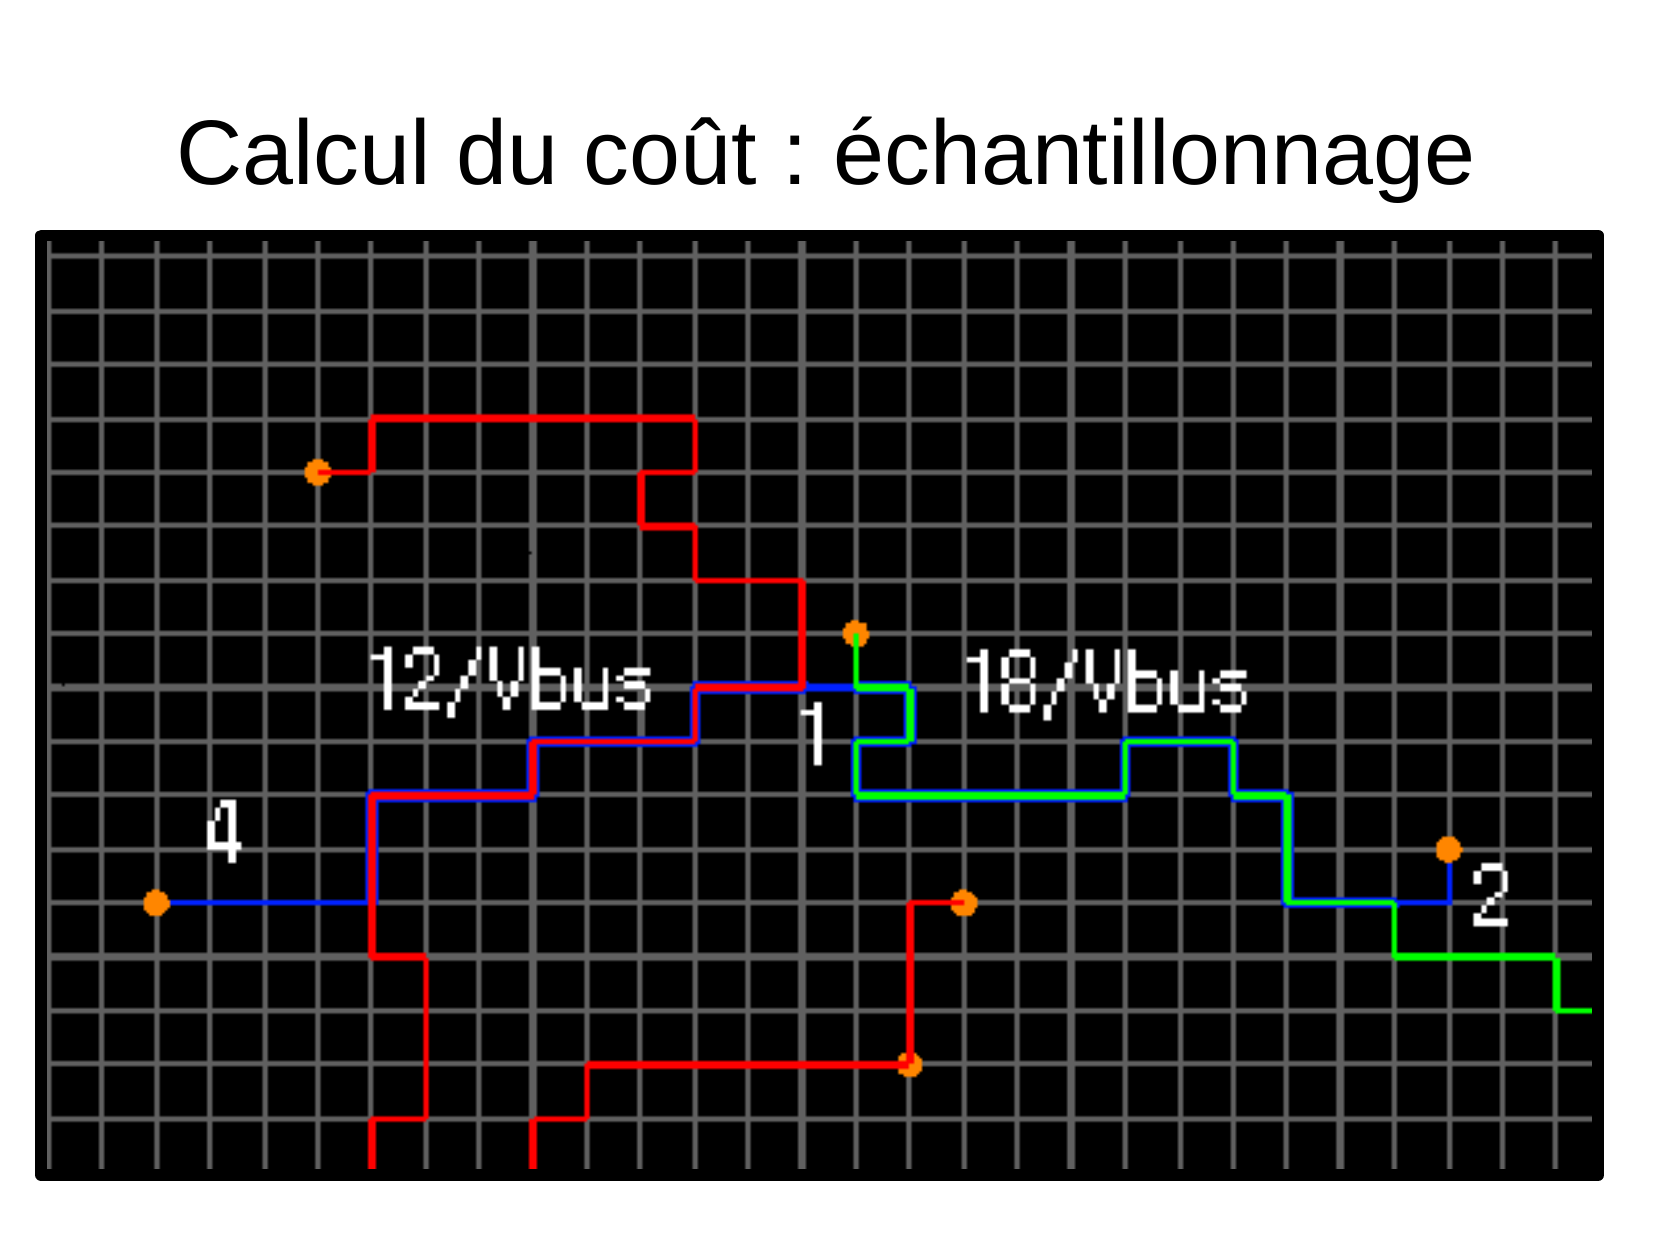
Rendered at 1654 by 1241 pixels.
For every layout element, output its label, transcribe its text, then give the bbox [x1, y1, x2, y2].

picture [47, 241, 1593, 1170]
title Calcul du coût : échantillonnage [82, 49, 1571, 230]
